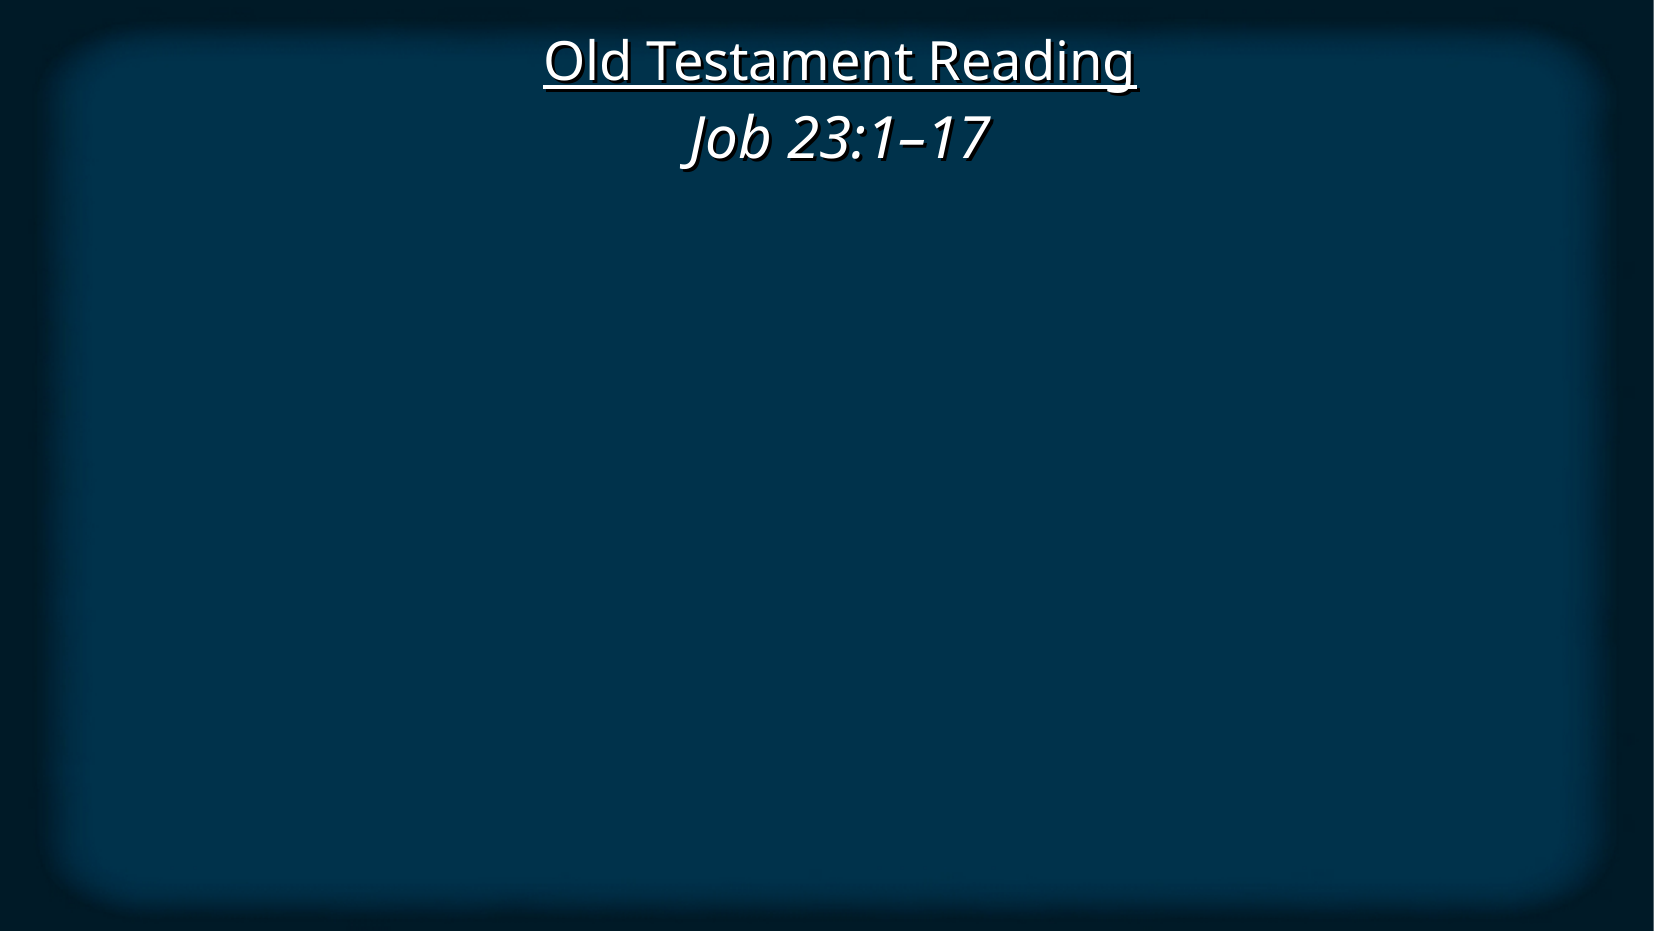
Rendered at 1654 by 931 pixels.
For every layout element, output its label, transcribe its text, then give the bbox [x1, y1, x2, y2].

picture [0, 0, 1654, 931]
text_box Old Testament Reading Job 23:1–17 [90, 15, 1591, 211]
